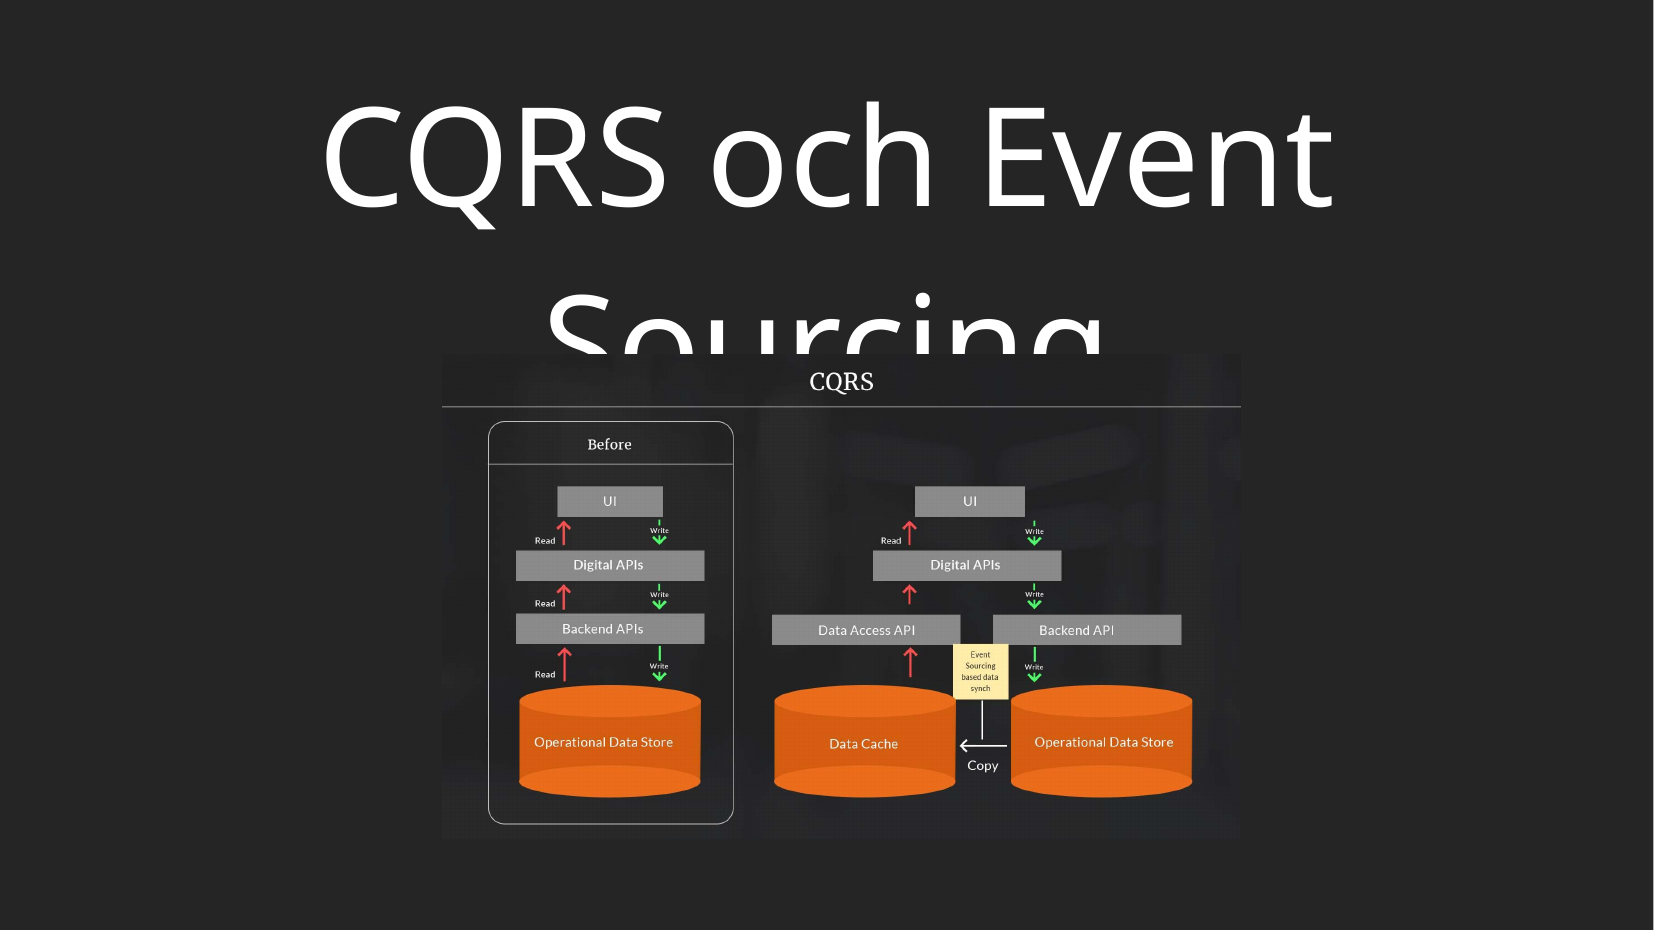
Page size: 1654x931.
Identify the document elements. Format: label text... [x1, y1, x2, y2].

picture [442, 354, 1241, 839]
title CQRS och Event Sourcing [82, 140, 1571, 355]
